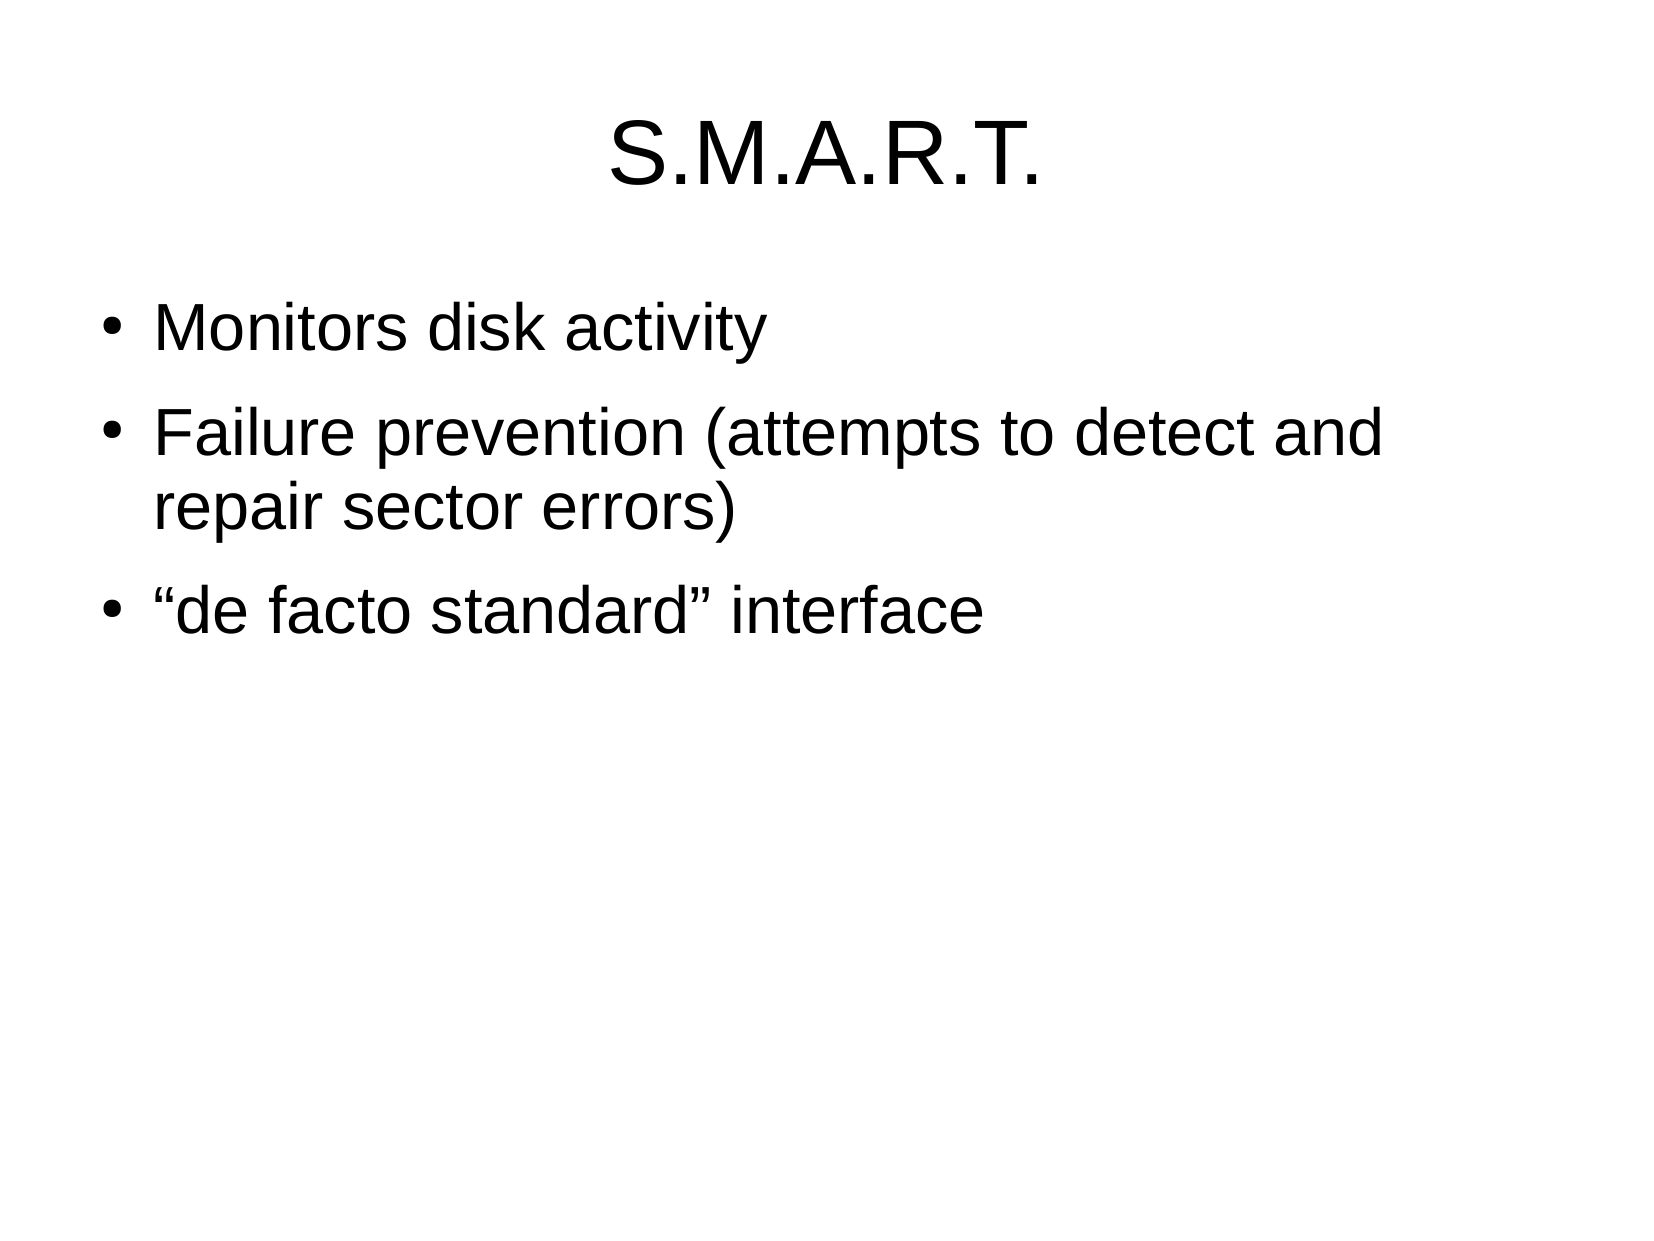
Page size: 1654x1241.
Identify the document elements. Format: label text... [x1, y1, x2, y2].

list Monitors disk activity Failure prevention (attempts to detect and repair sector errors) “de facto standard” interface [82, 290, 1571, 1109]
title S.M.A.R.T. [82, 49, 1571, 257]
